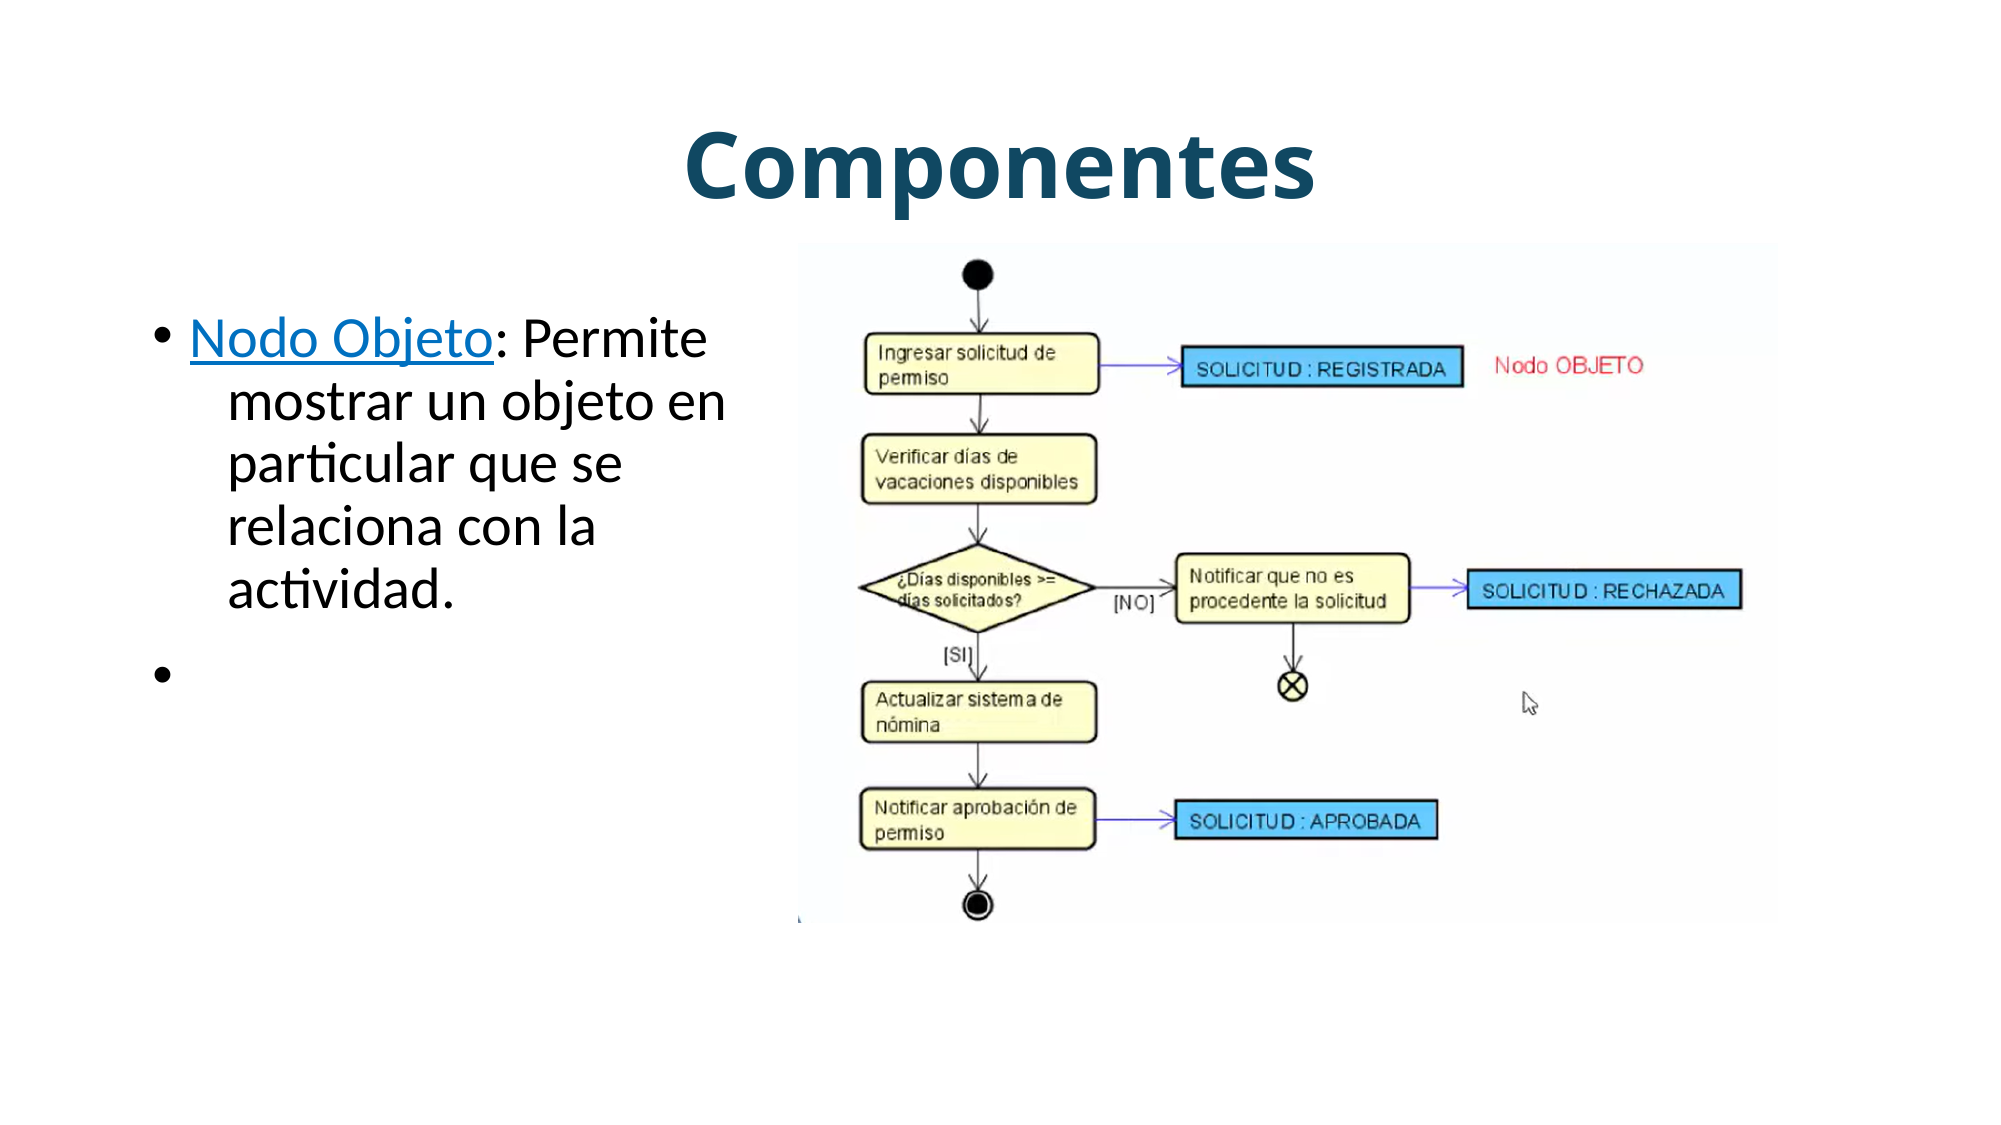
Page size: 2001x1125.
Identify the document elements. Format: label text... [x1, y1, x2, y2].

list Nodo Objeto: Permite mostrar un objeto en particular que se relaciona con la actividad. [137, 299, 816, 1014]
title Componentes [137, 59, 1863, 278]
picture [798, 243, 1778, 923]
